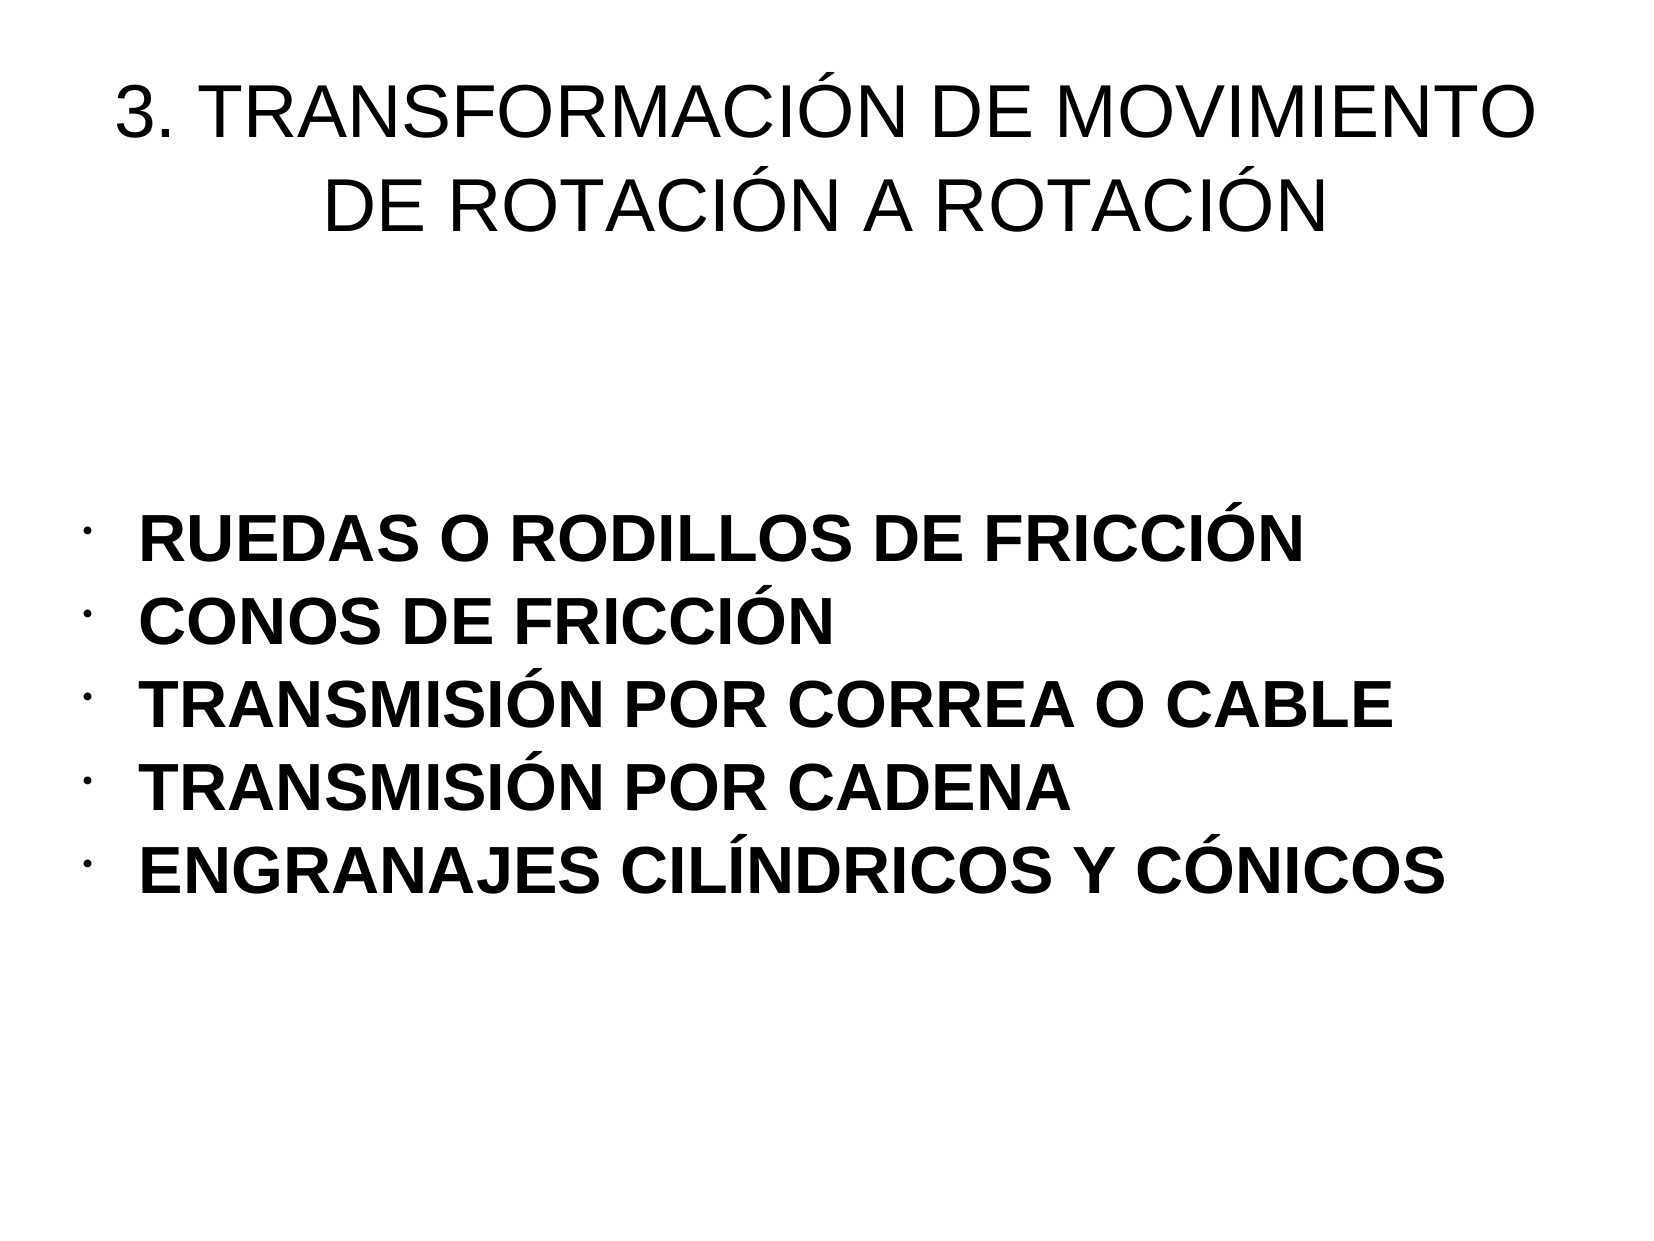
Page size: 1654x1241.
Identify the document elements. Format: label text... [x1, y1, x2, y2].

subtitle RUEDAS O RODILLOS DE FRICCIÓN CONOS DE FRICCIÓN TRANSMISIÓN POR CORREA O CABLE TRANSMISIÓN POR CADENA ENGRANAJES CILÍNDRICOS Y CÓNICOS [82, 297, 1571, 1102]
title 3. TRANSFORMACIÓN DE MOVIMIENTO DE ROTACIÓN A ROTACIÓN [82, 45, 1571, 260]
